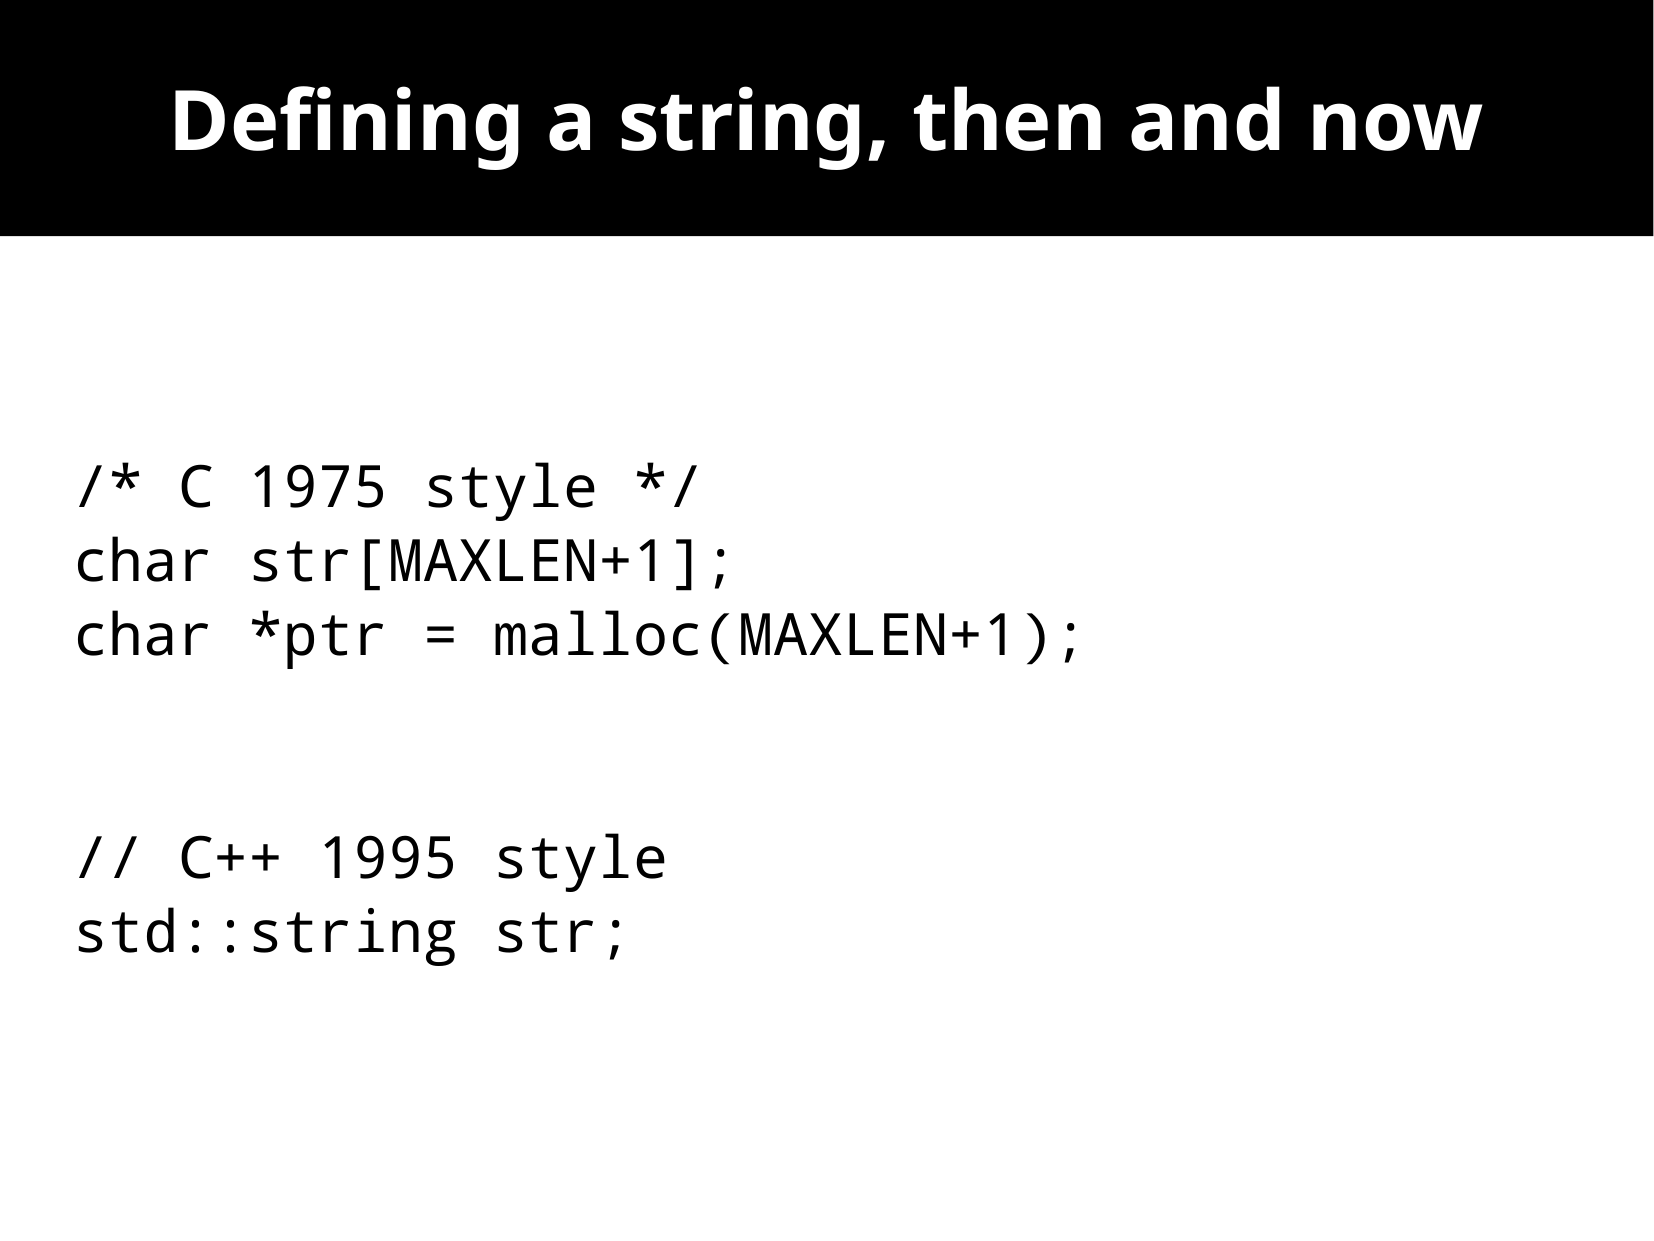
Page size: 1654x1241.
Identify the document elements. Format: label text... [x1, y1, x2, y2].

text_box /* C 1975 style */ char str[MAXLEN+1]; char *ptr = malloc(MAXLEN+1); // C++ 1995 style std::string str; [59, 275, 1619, 1193]
subtitle Defining a string, then and now [0, 0, 1654, 237]
